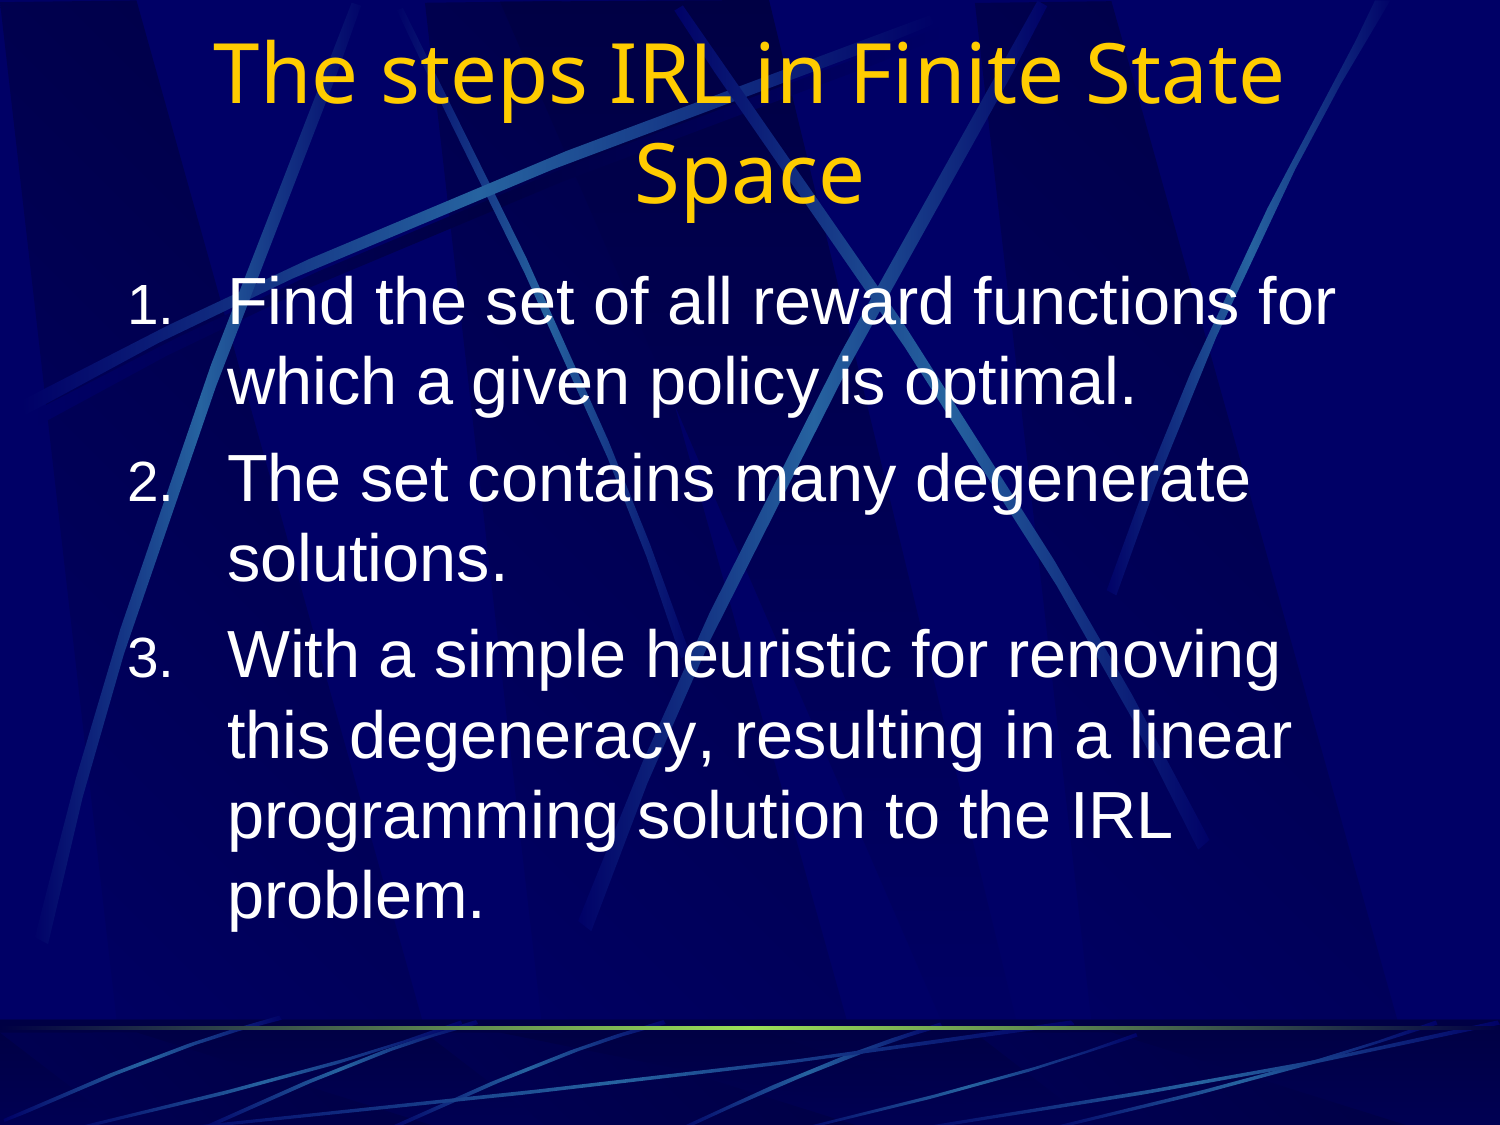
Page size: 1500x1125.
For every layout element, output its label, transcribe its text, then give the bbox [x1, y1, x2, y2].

title The steps IRL in Finite State Space [112, 12, 1388, 228]
list Find the set of all reward functions for which a given policy is optimal. The set contains many degenerate solutions. With a simple heuristic for removing this degeneracy, resulting in a linear programming solution to the IRL problem. [112, 249, 1388, 975]
